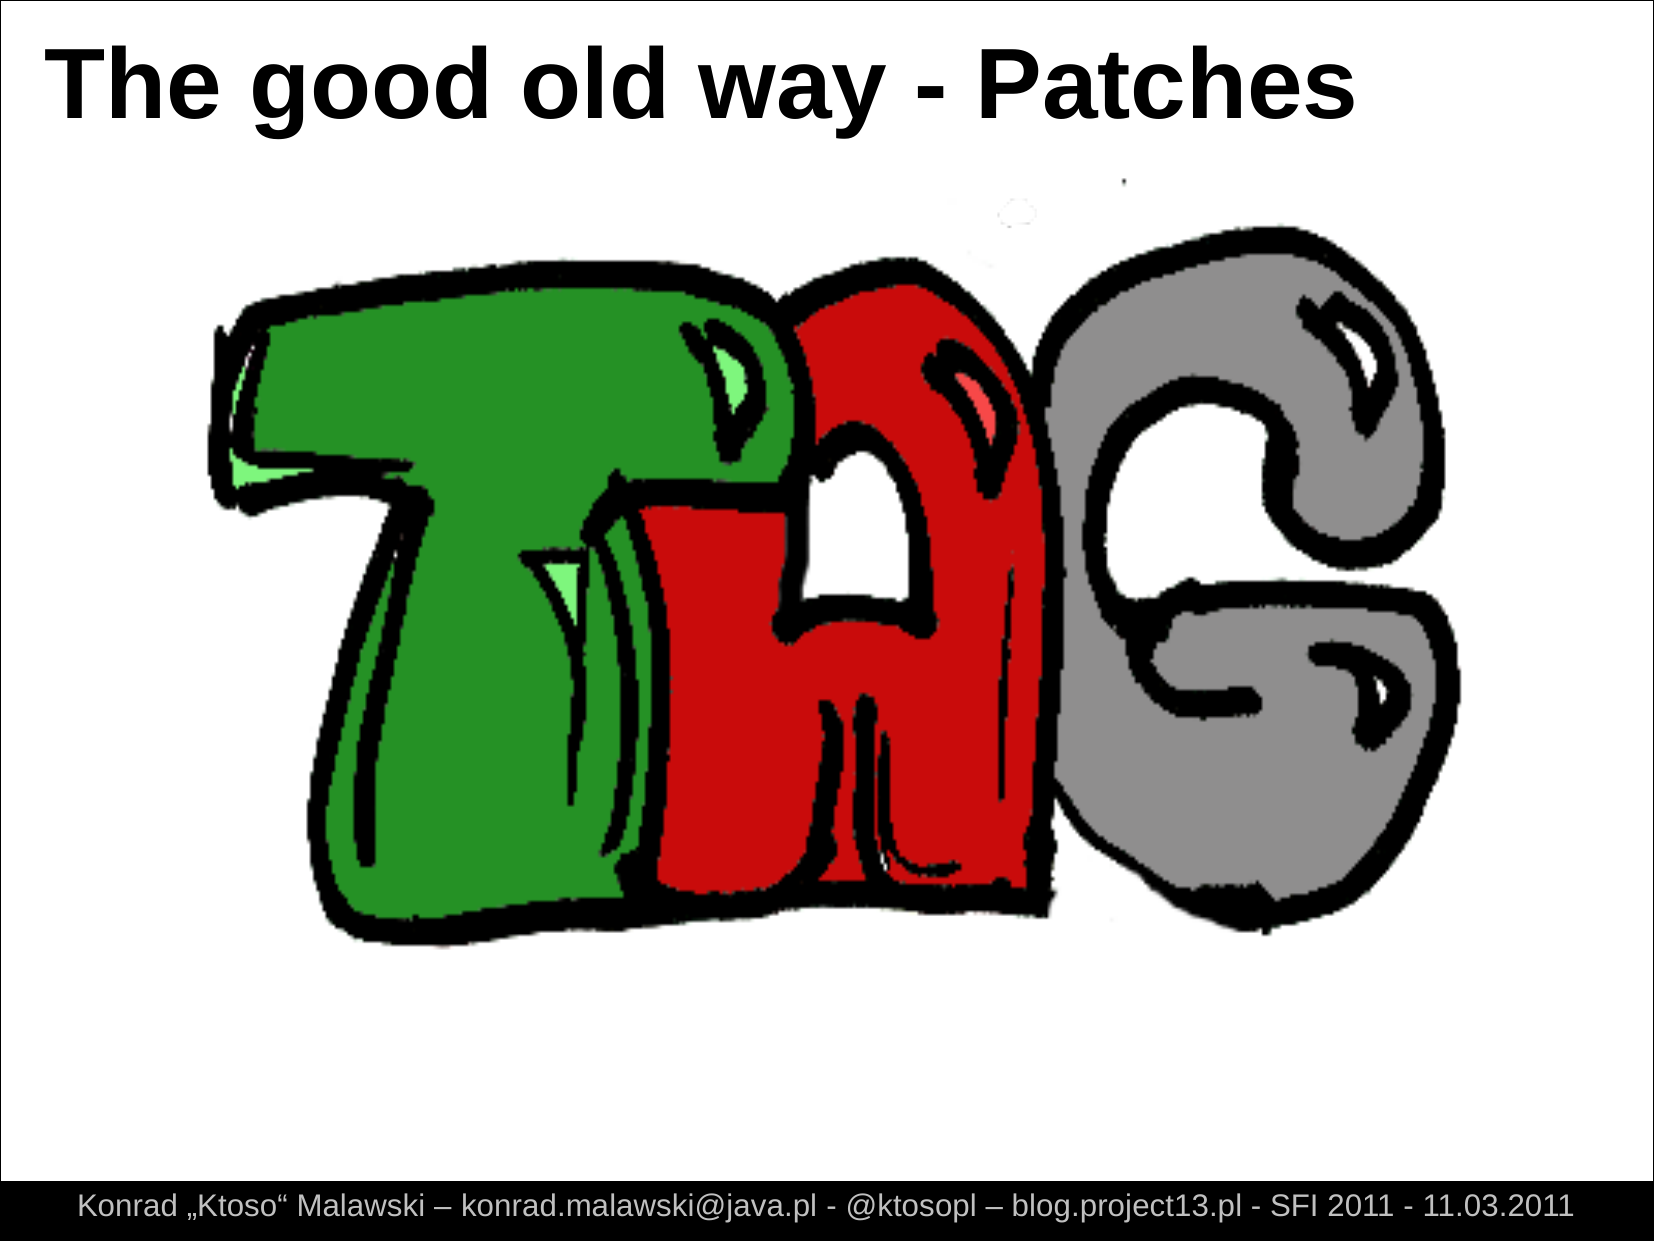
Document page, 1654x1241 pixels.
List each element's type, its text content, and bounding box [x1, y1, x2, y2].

text_box The good old way - Patches [29, 21, 1625, 148]
picture [147, 177, 1570, 1093]
text_box Konrad „Ktoso“ Malawski – konrad.malawski@java.pl - @ktosopl – blog.project13.pl - SFI 2011 - 11.03.2011 [0, 1181, 1654, 1238]
